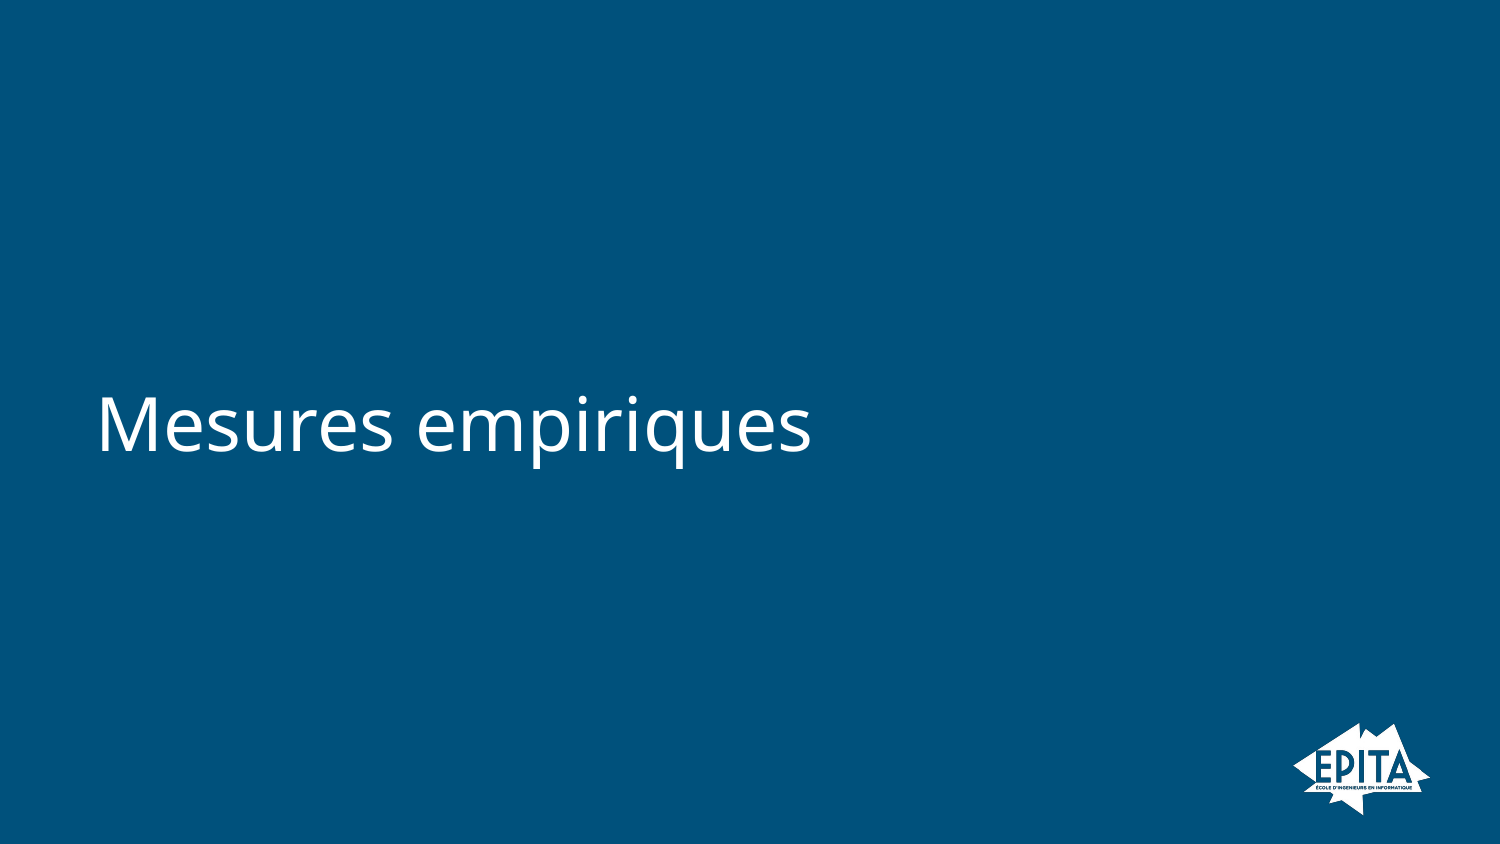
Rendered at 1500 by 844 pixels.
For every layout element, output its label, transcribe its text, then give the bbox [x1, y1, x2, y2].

picture [1295, 753, 1315, 780]
picture [1306, 725, 1428, 814]
title Mesures empiriques [80, 86, 1003, 758]
